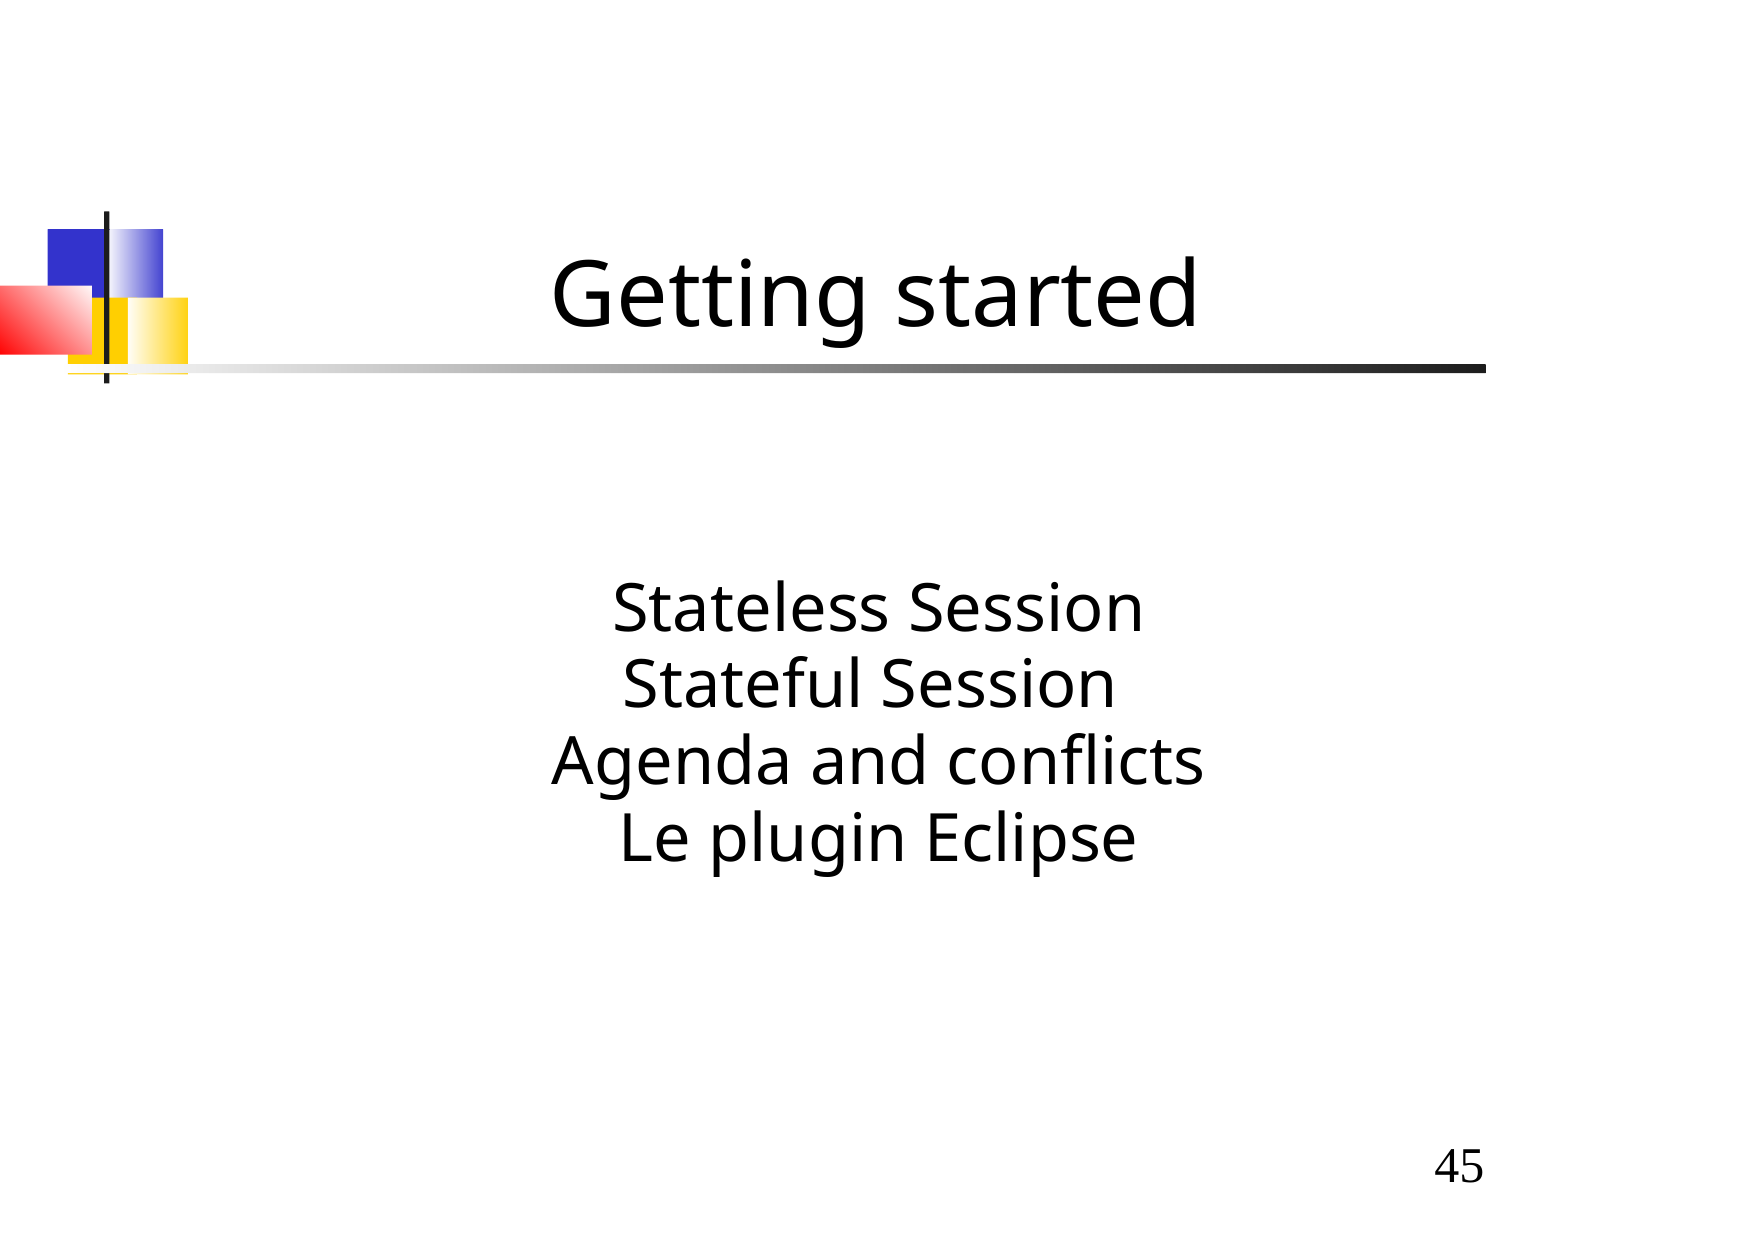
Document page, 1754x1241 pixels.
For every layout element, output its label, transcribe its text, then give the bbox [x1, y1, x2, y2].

title Getting started [179, 196, 1574, 378]
subtitle Stateless Session Stateful Session Agenda and conflicts Le plugin Eclipse [179, 378, 1574, 1068]
